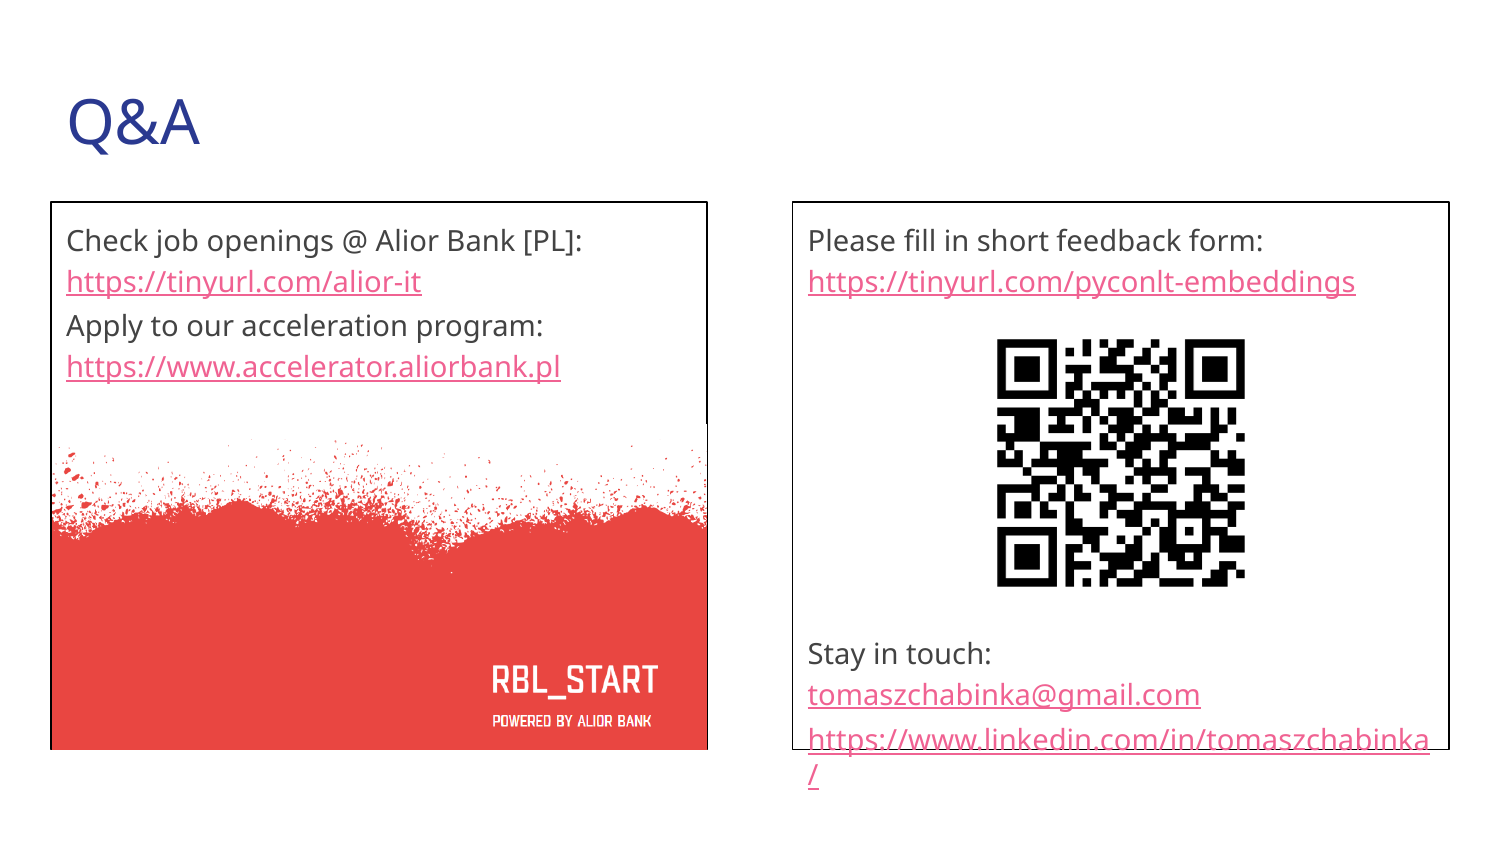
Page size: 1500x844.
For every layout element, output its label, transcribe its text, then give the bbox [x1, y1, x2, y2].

list Please fill in short feedback form: https://tinyurl.com/pyconlt-embeddings Stay in touch: tomaszchabinka@gmail.com https://www.linkedin.com/in/tomaszchabinka/ [792, 201, 1449, 750]
picture [52, 424, 707, 750]
picture [961, 303, 1281, 624]
list Check job openings @ Alior Bank [PL]: https://tinyurl.com/alior-it Apply to our acceleration program: https://www.accelerator.aliorbank.pl [51, 201, 708, 750]
title Q&A [51, 67, 1449, 167]
